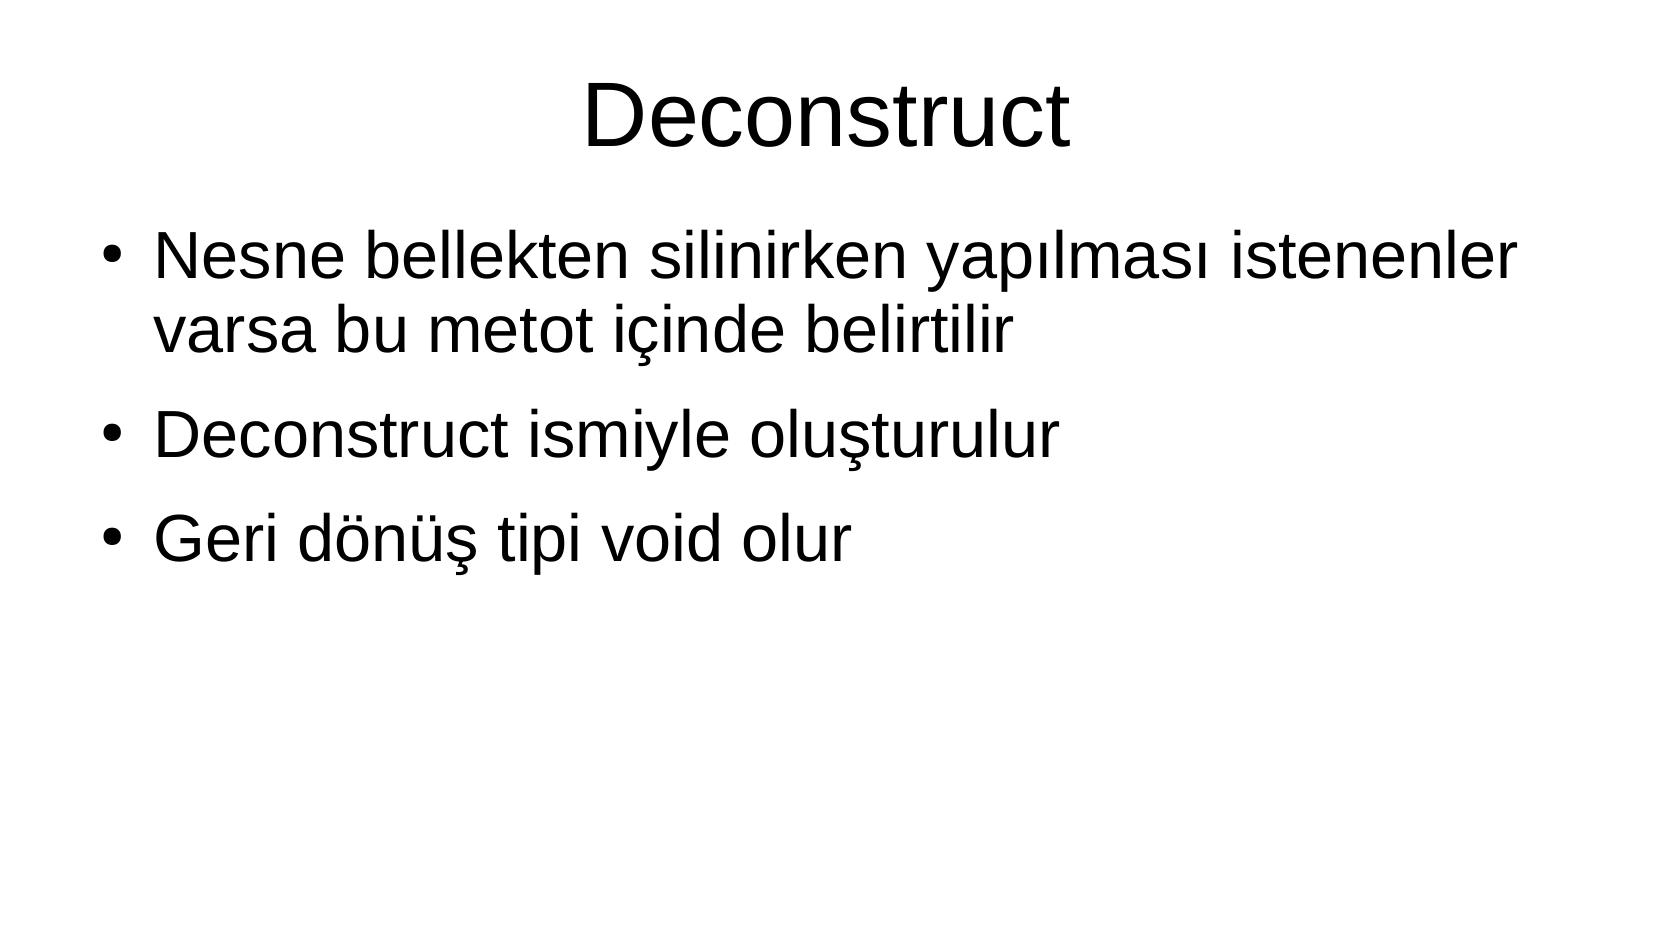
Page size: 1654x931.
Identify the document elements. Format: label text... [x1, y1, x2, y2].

title Deconstruct [82, 37, 1571, 193]
list Nesne bellekten silinirken yapılması istenenler varsa bu metot içinde belirtilir Deconstruct ismiyle oluşturulur Geri dönüş tipi void olur [82, 217, 1571, 758]
